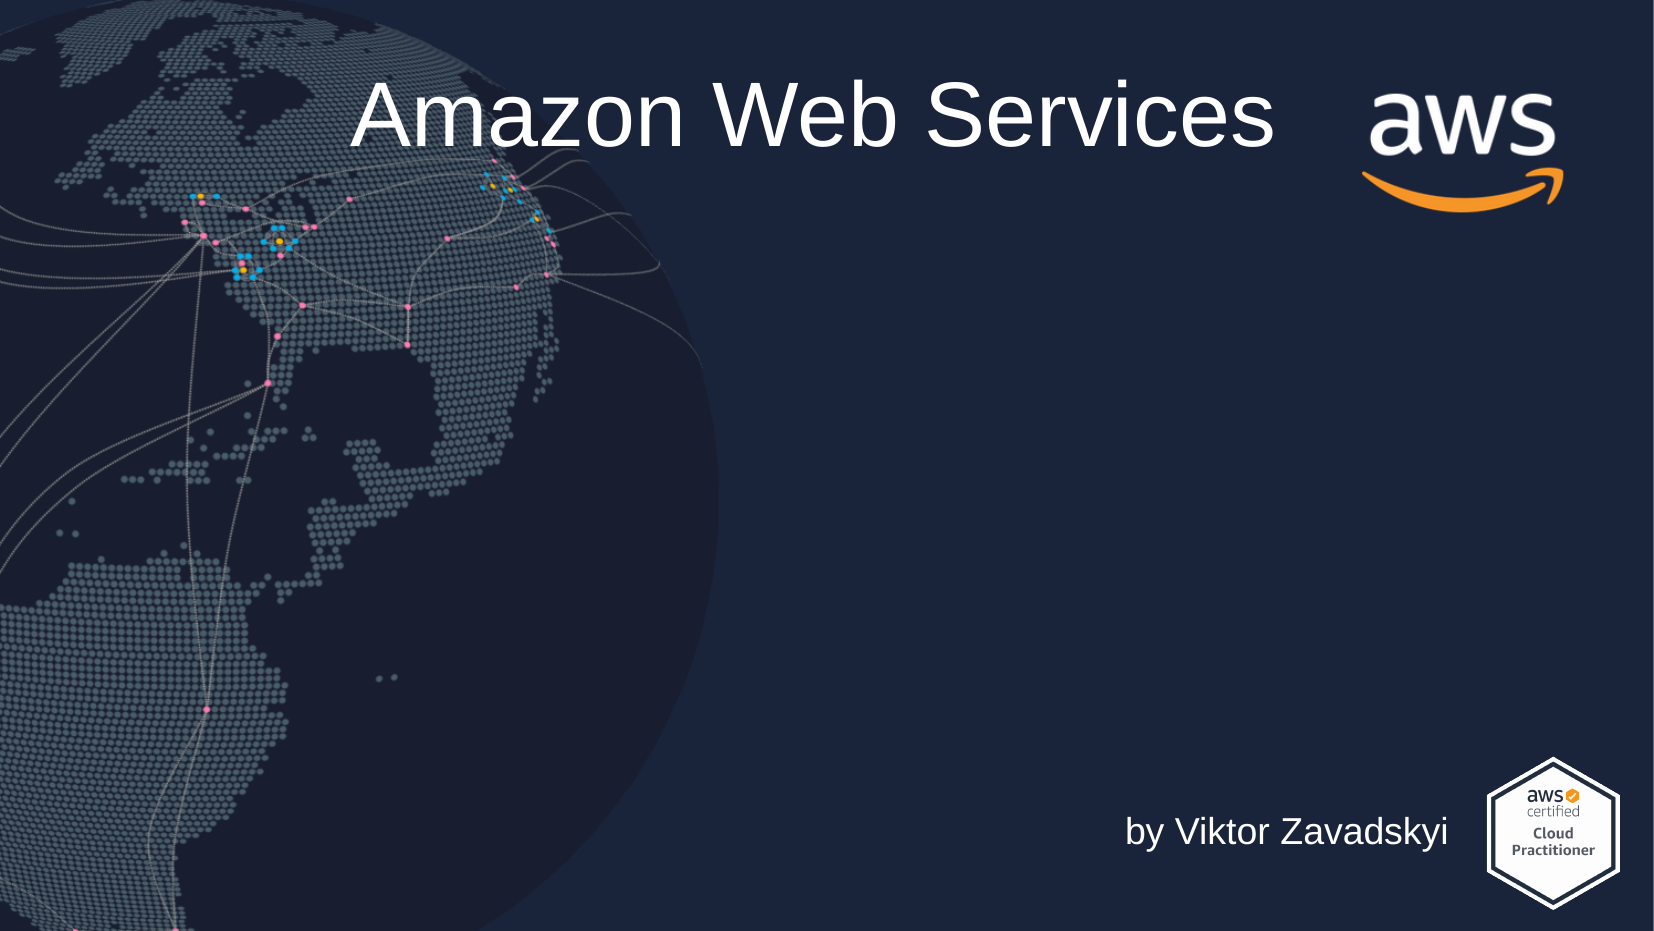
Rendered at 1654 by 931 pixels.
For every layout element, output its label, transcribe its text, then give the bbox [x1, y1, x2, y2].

text_box by Viktor Zavadskyi [1110, 803, 1465, 860]
picture [0, 0, 1654, 931]
title Amazon Web Services [82, 37, 1571, 193]
